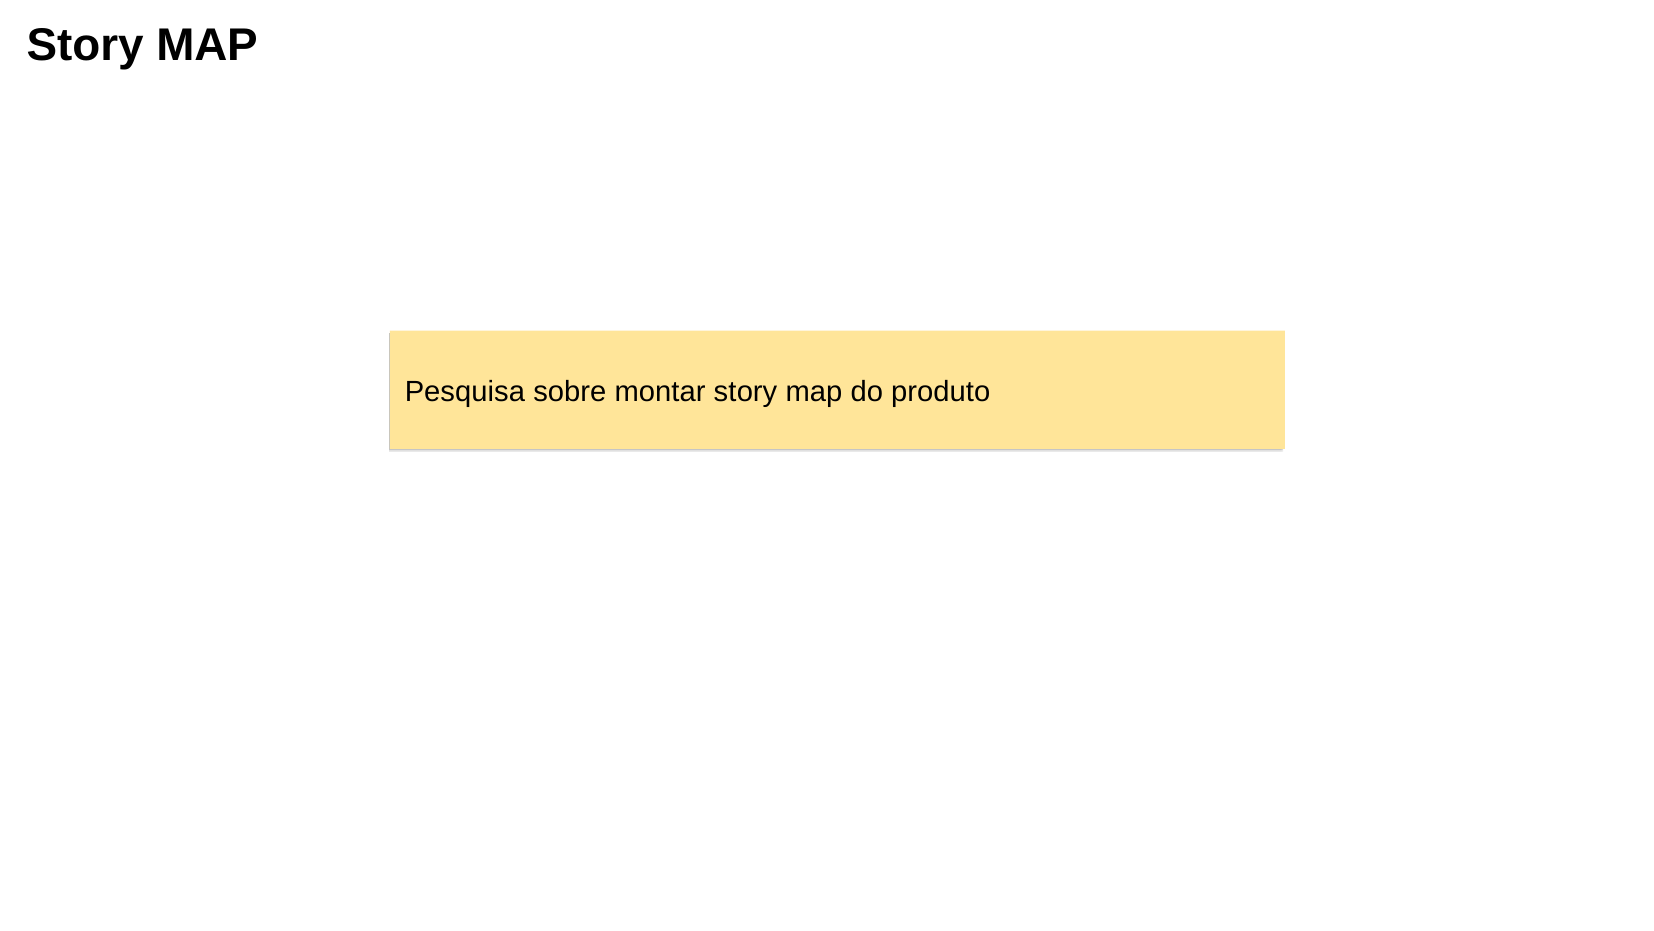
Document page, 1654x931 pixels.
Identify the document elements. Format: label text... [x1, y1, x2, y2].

text_box Pesquisa sobre montar story map do produto [389, 330, 1285, 449]
text_box Story MAP [11, 11, 615, 79]
